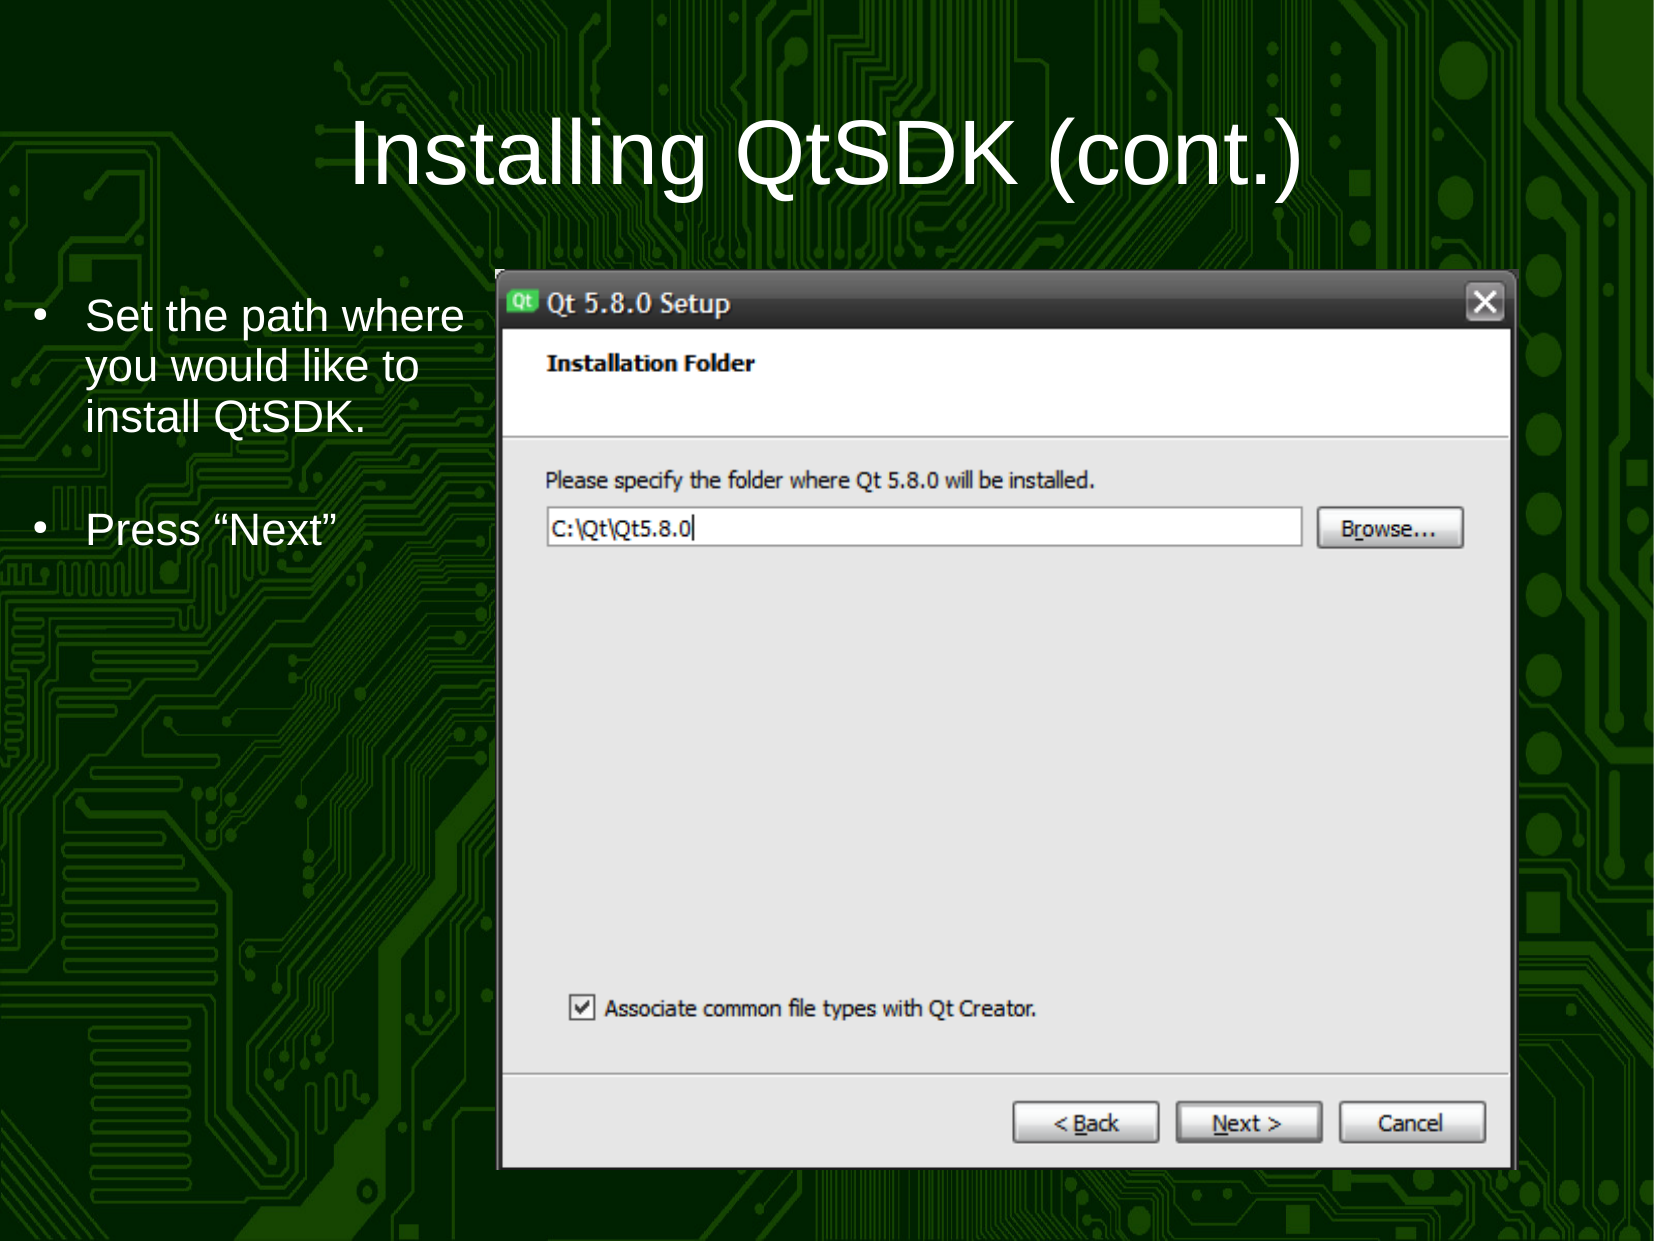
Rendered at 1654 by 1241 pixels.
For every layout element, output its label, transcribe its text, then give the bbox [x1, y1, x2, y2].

title Installing QtSDK (cont.) [82, 49, 1571, 257]
picture [0, 0, 1654, 1241]
list Set the path where you would like to install QtSDK. Press “Next” [15, 290, 488, 556]
